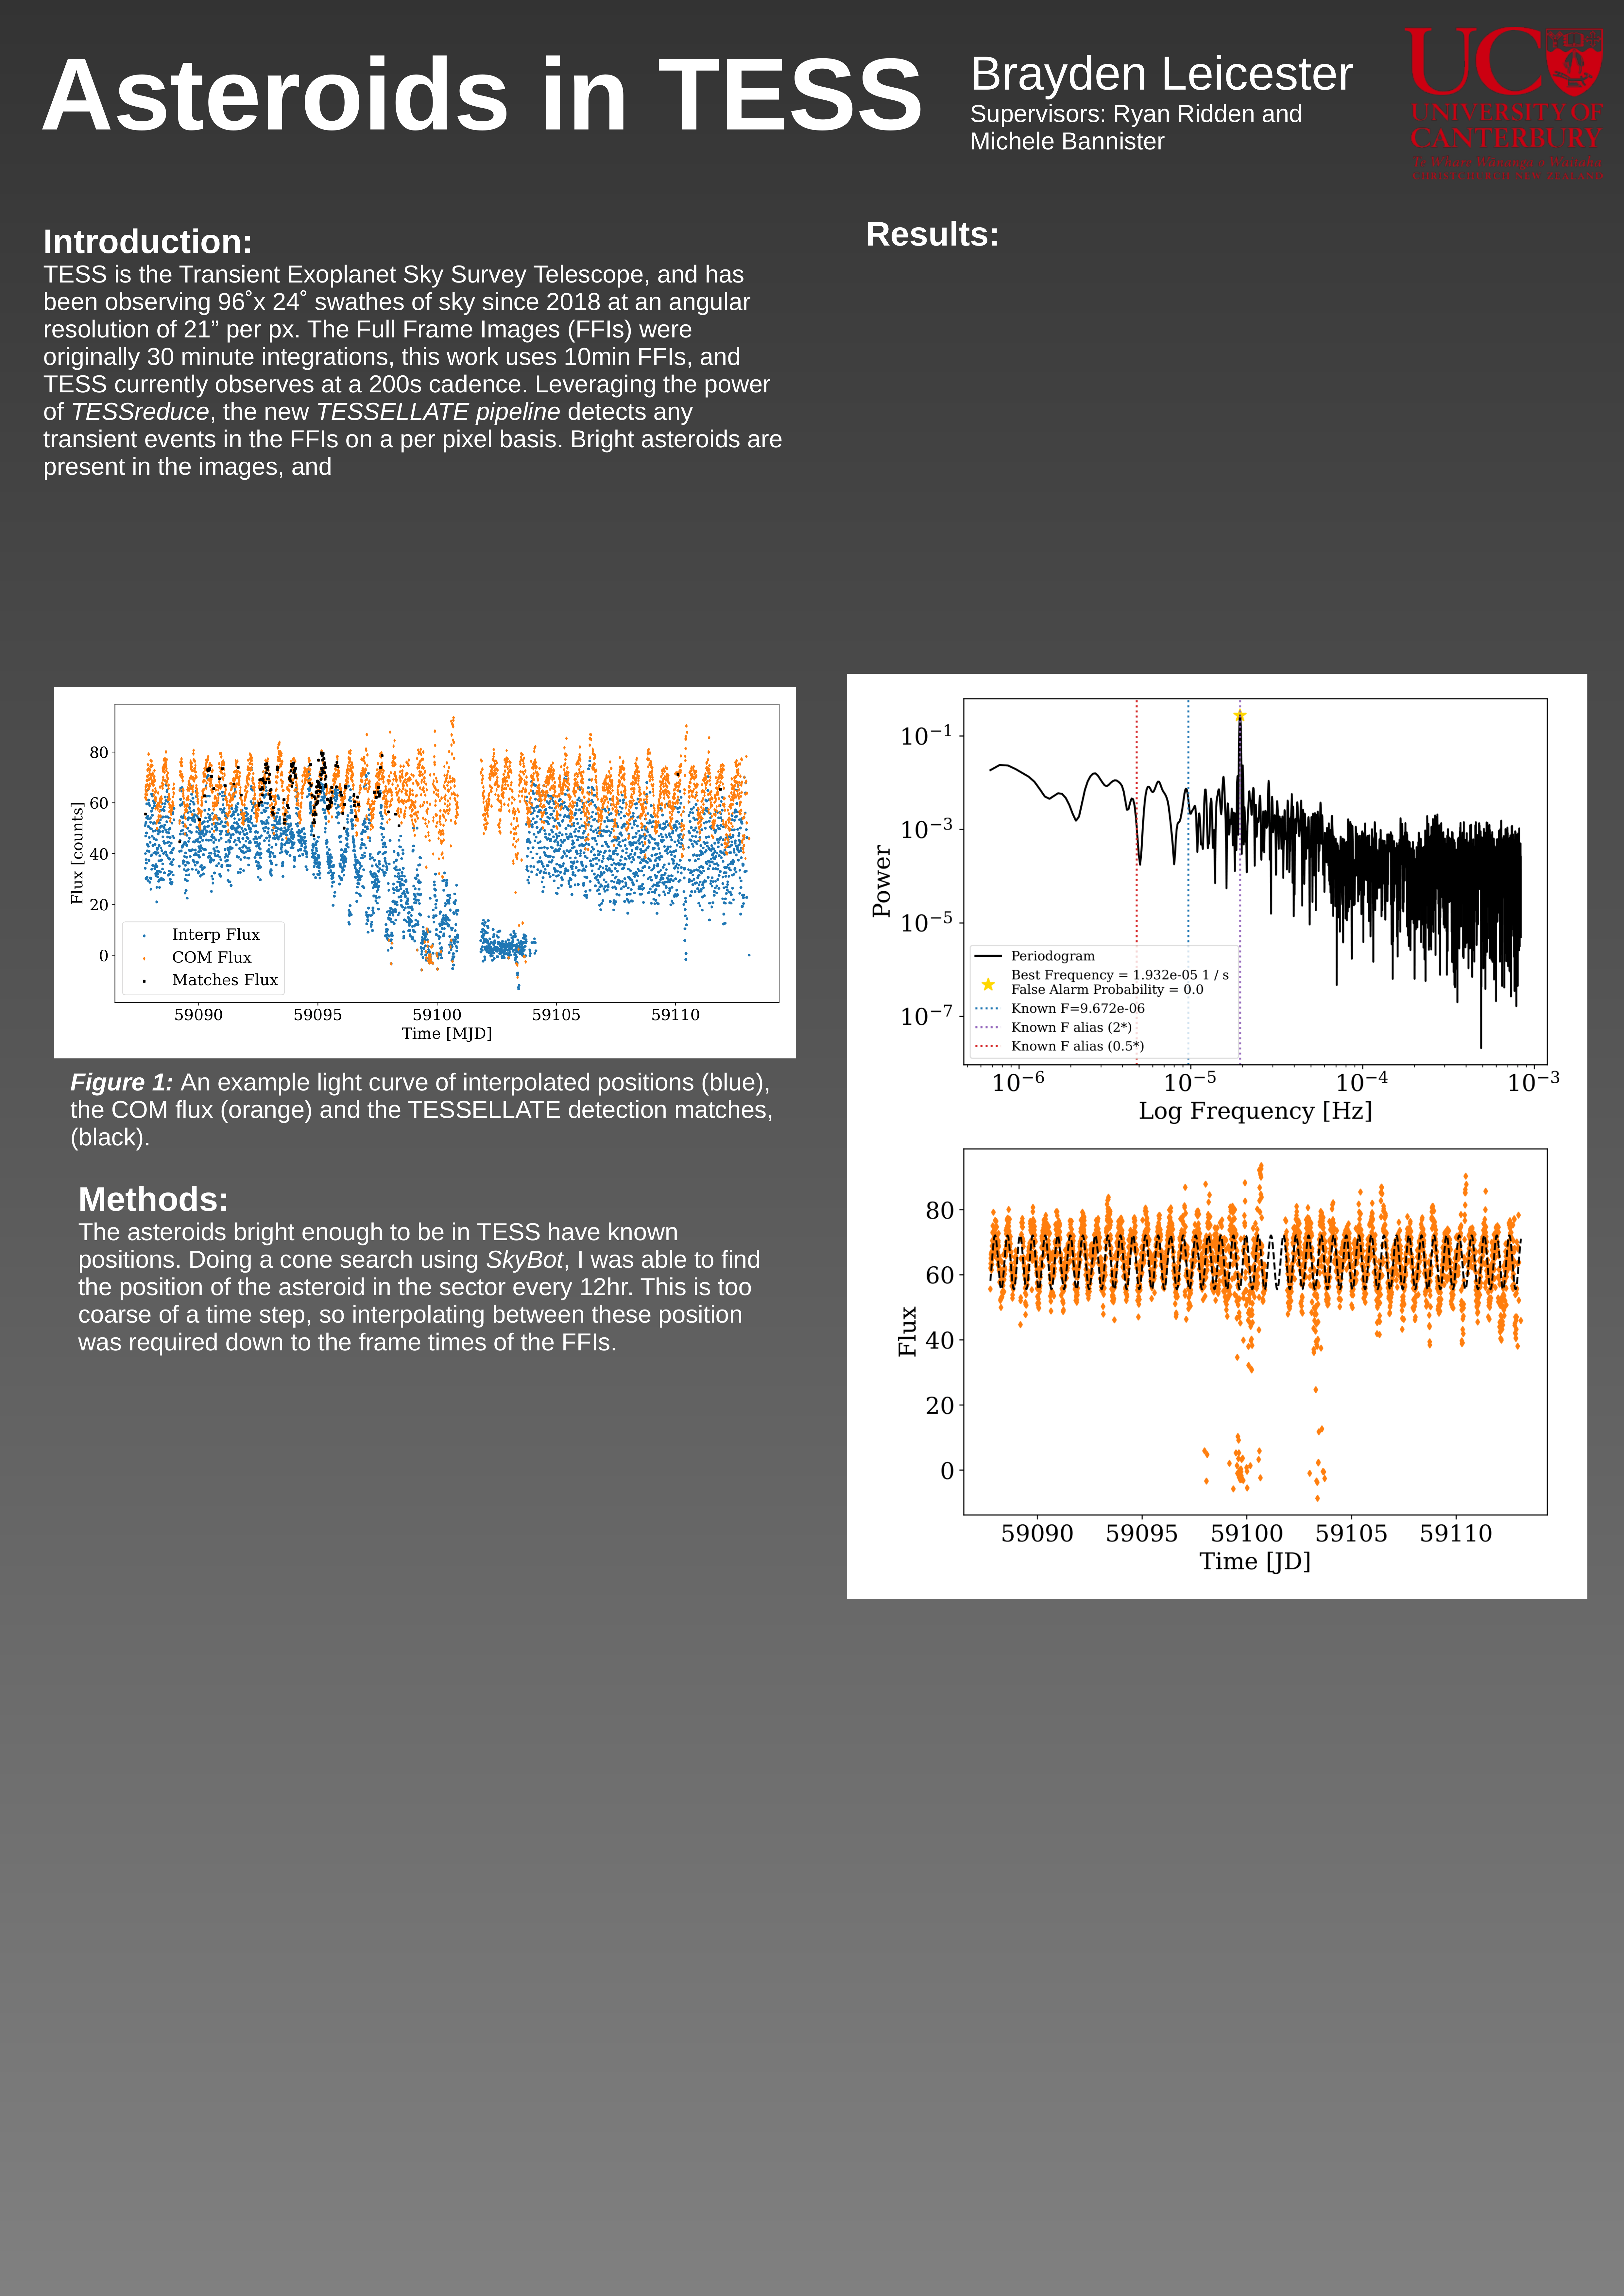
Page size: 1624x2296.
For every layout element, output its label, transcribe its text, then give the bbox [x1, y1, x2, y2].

picture [1405, 27, 1603, 180]
text_box Brayden Leicester Supervisors: Ryan Ridden and Michele Bannister [965, 44, 1371, 163]
picture [54, 687, 796, 1058]
text_box Methods: The asteroids bright enough to be in TESS have known positions. Doing a cone search using SkyBot, I was able to find the position of the asteroid in the sector every 12hr. This is too coarse of a time step, so interpolating between these position was required down to the frame times of the FFIs. [73, 1178, 792, 2140]
title Asteroids in TESS [0, 3, 989, 185]
picture [847, 674, 1587, 1599]
text_box Results: [861, 212, 1580, 722]
text_box Introduction: TESS is the Transient Exoplanet Sky Survey Telescope, and has been observing 96˚x 24˚ swathes of sky since 2018 at an angular resolution of 21” per px. The Full Frame Images (FFIs) were originally 30 minute integrations, this work uses 10min FFIs, and TESS currently observes at a 200s cadence. Leveraging the power of TESSreduce, the new TESSELLATE pipeline detects any transient events in the FFIs on a per pixel basis. Bright asteroids are present in the images, and [39, 220, 796, 599]
text_box Figure 1: An example light curve of interpolated positions (blue), the COM flux (orange) and the TESSELLATE detection matches, (black). [65, 1066, 799, 1153]
